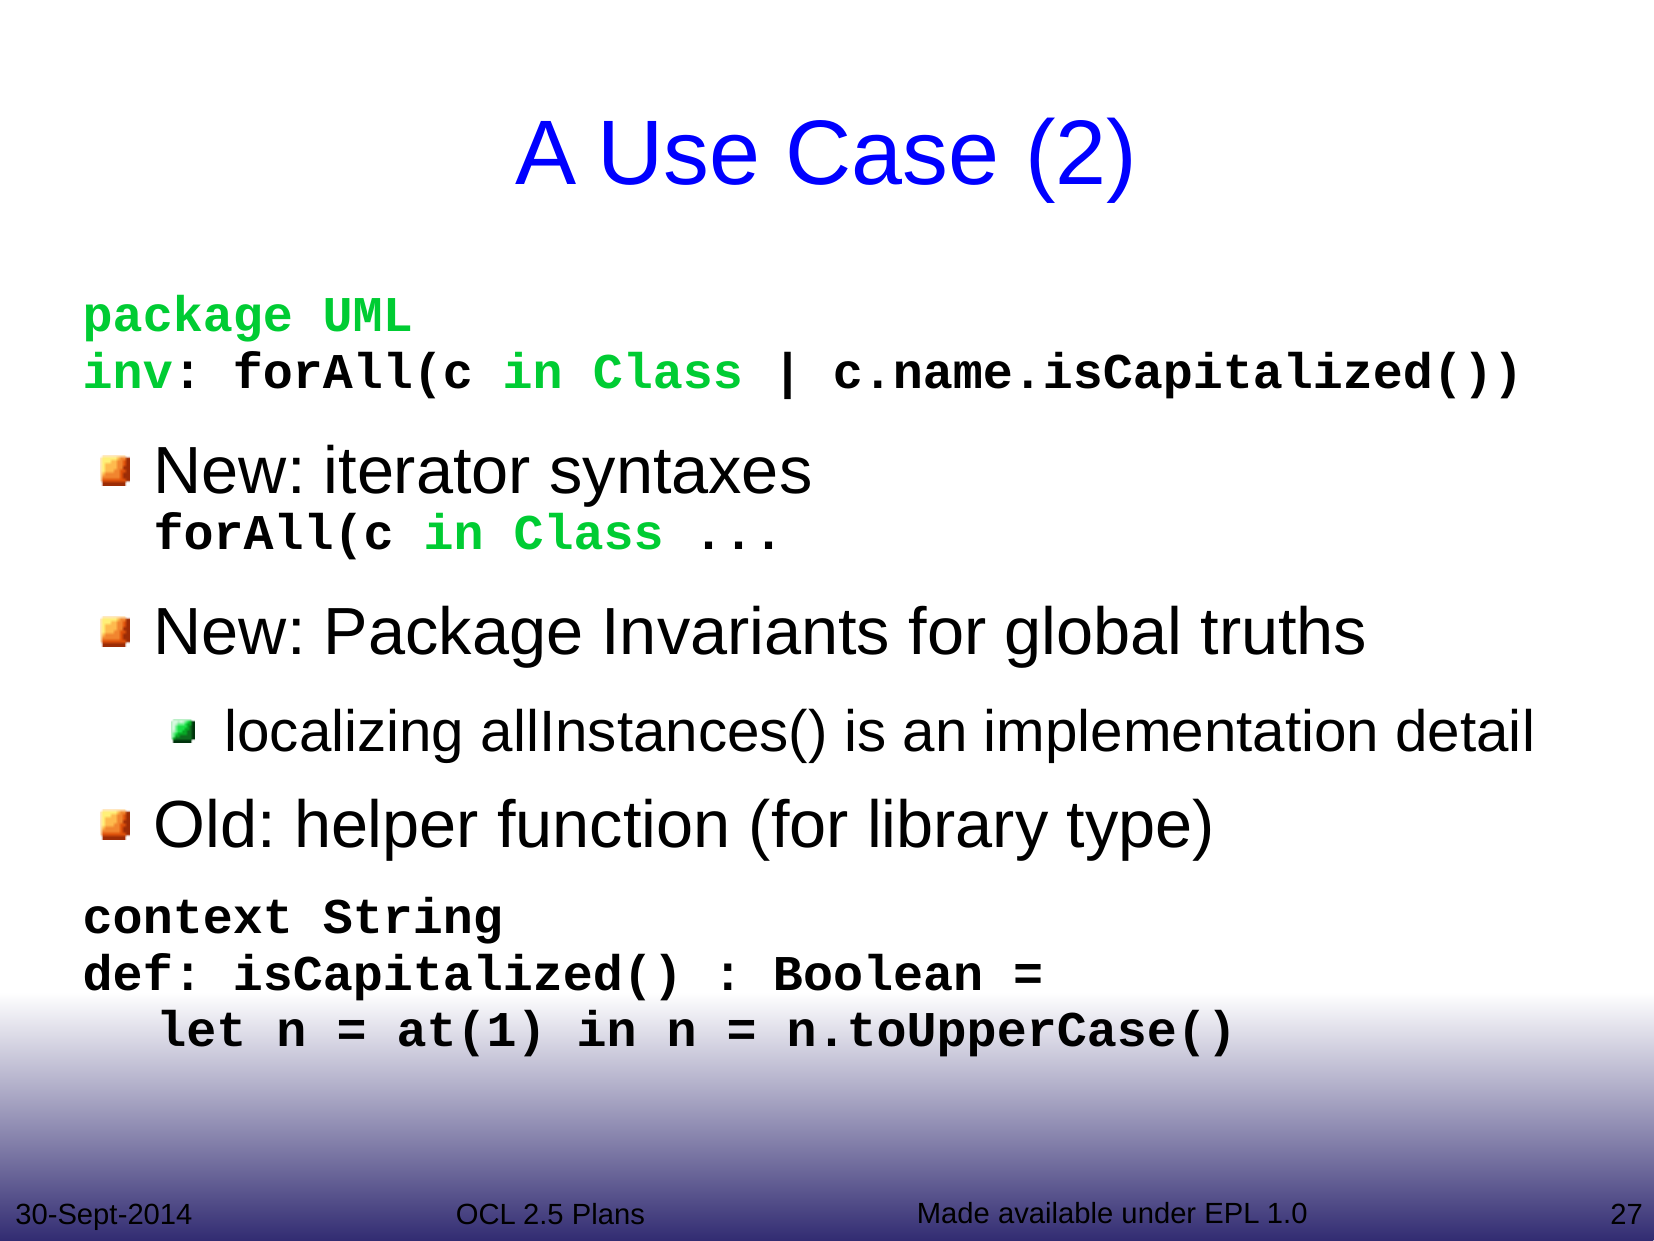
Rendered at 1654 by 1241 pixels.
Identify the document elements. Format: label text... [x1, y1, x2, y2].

list package UML inv: forAll(c in Class | c.name.isCapitalized()) New: iterator syntaxes forAll(c in Class ... New: Package Invariants for global truths localizing allInstances() is an implementation detail Old: helper function (for library type) context String def: isCapitalized() : Boolean = let n = at(1) in n = n.toUpperCase() [82, 290, 1571, 1109]
title A Use Case (2) [82, 49, 1571, 257]
